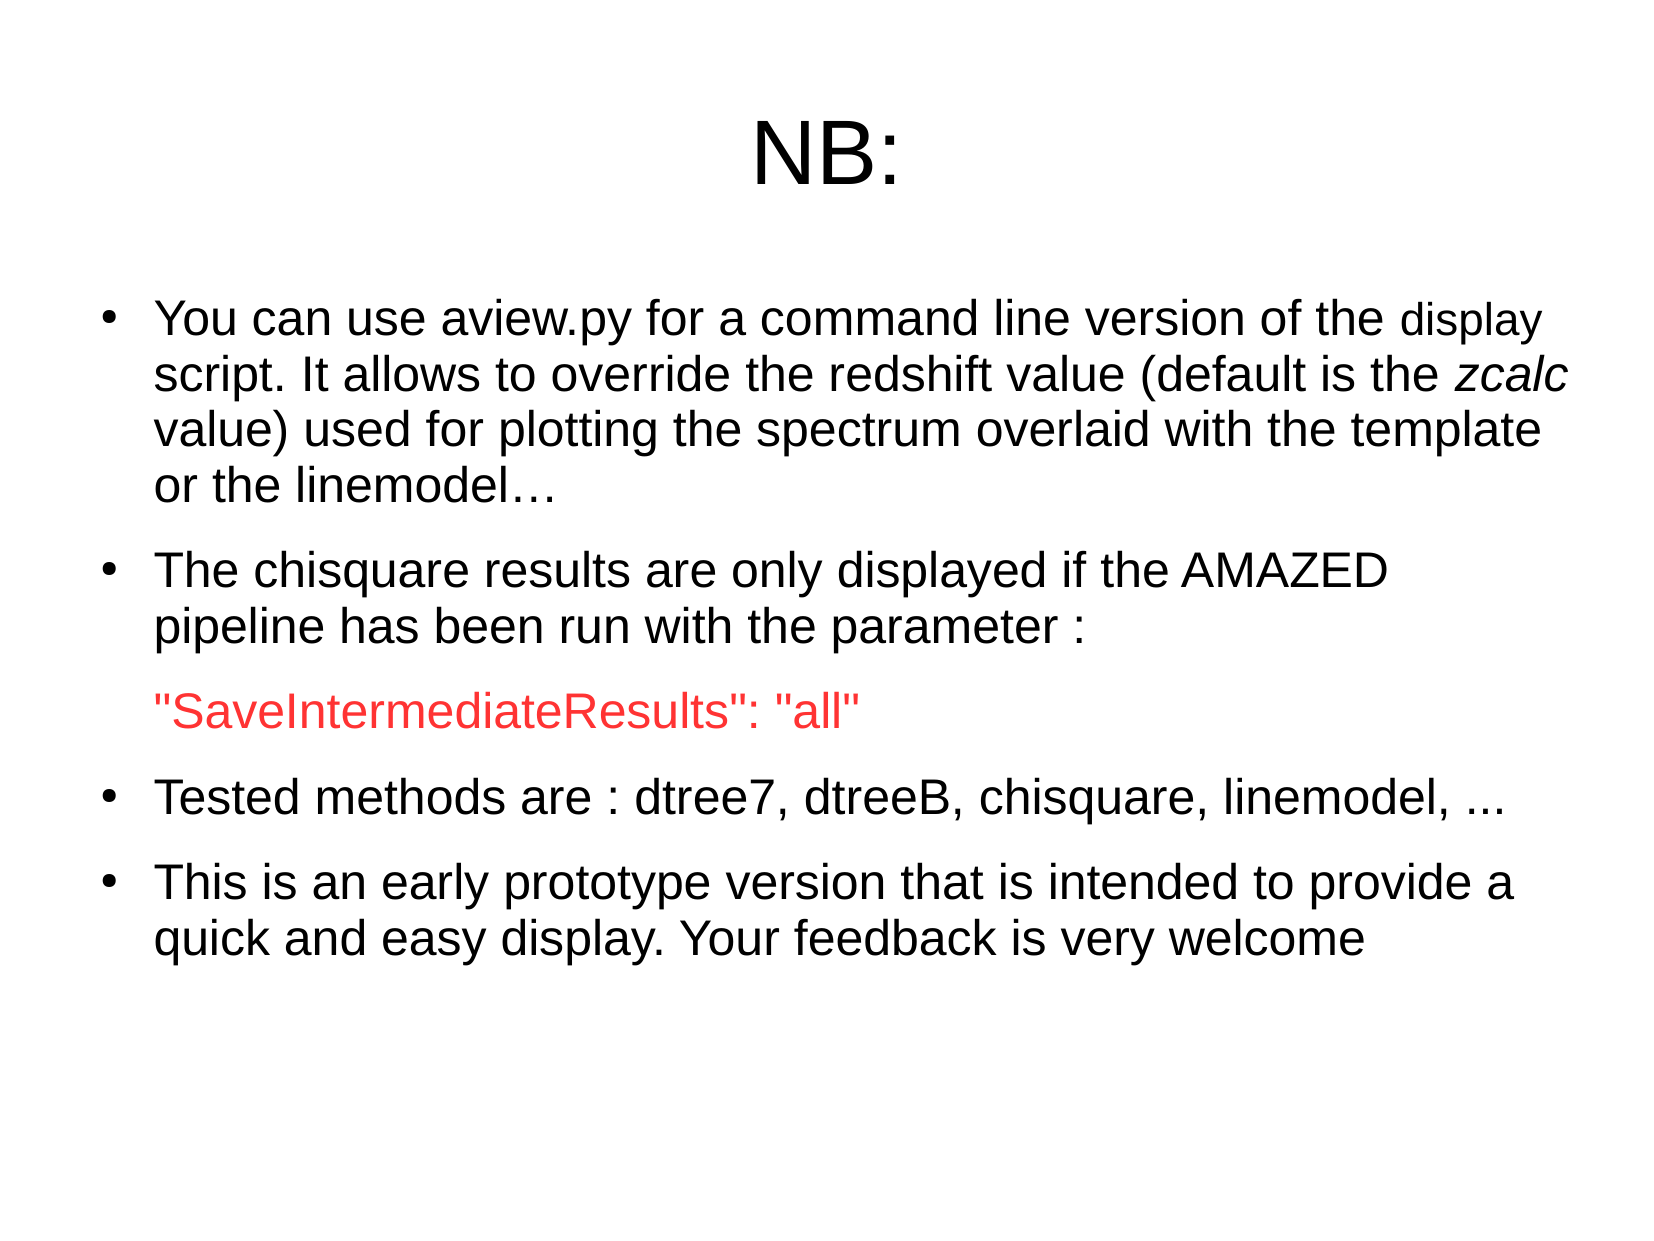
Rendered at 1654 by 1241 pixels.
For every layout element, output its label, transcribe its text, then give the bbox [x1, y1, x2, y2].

list You can use aview.py for a command line version of the display script. It allows to override the redshift value (default is the zcalc value) used for plotting the spectrum overlaid with the template or the linemodel… The chisquare results are only displayed if the AMAZED pipeline has been run with the parameter : "SaveIntermediateResults": "all" Tested methods are : dtree7, dtreeB, chisquare, linemodel, ... This is an early prototype version that is intended to provide a quick and easy display. Your feedback is very welcome [82, 290, 1571, 1216]
title NB: [82, 49, 1571, 257]
